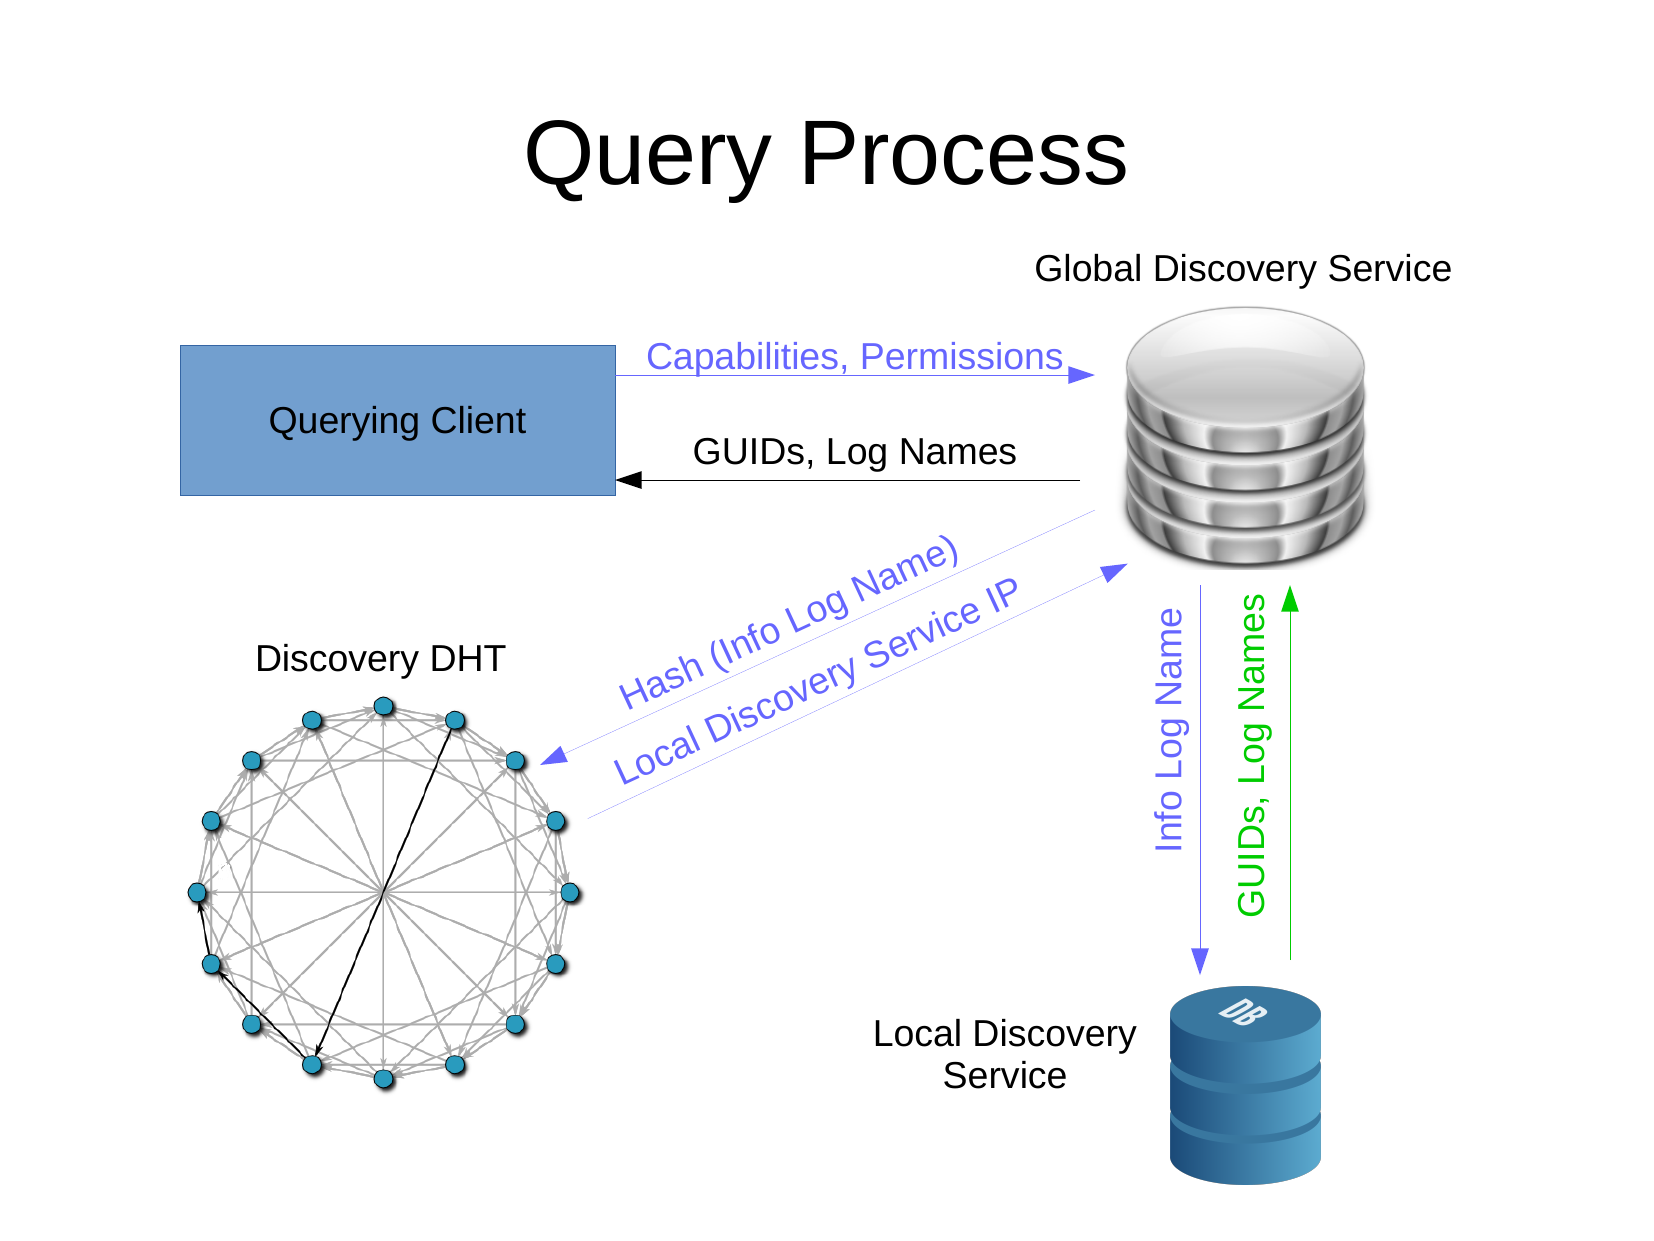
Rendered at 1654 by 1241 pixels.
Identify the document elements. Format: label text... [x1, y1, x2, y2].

text_box Global Discovery Service [1010, 240, 1476, 297]
picture [1170, 986, 1321, 1186]
text_box Hash (Info Log Name) [558, 494, 1018, 750]
text_box Capabilities, Permissions [615, 328, 1096, 375]
title Query Process [82, 49, 1571, 257]
text_box Capabilities, Permissions [615, 376, 1096, 386]
text_box GUIDs, Log Names [615, 423, 1096, 481]
text_box Discovery DHT [230, 630, 531, 687]
picture [1110, 299, 1381, 571]
text_box Info Log Name [1140, 573, 1222, 889]
text_box Querying Client [180, 345, 616, 496]
text_box GUIDs, Log Names [1222, 567, 1322, 946]
picture [150, 659, 616, 1126]
text_box Local Discovery Service [855, 1005, 1156, 1104]
text_box Local Discovery Service IP [588, 553, 1048, 809]
